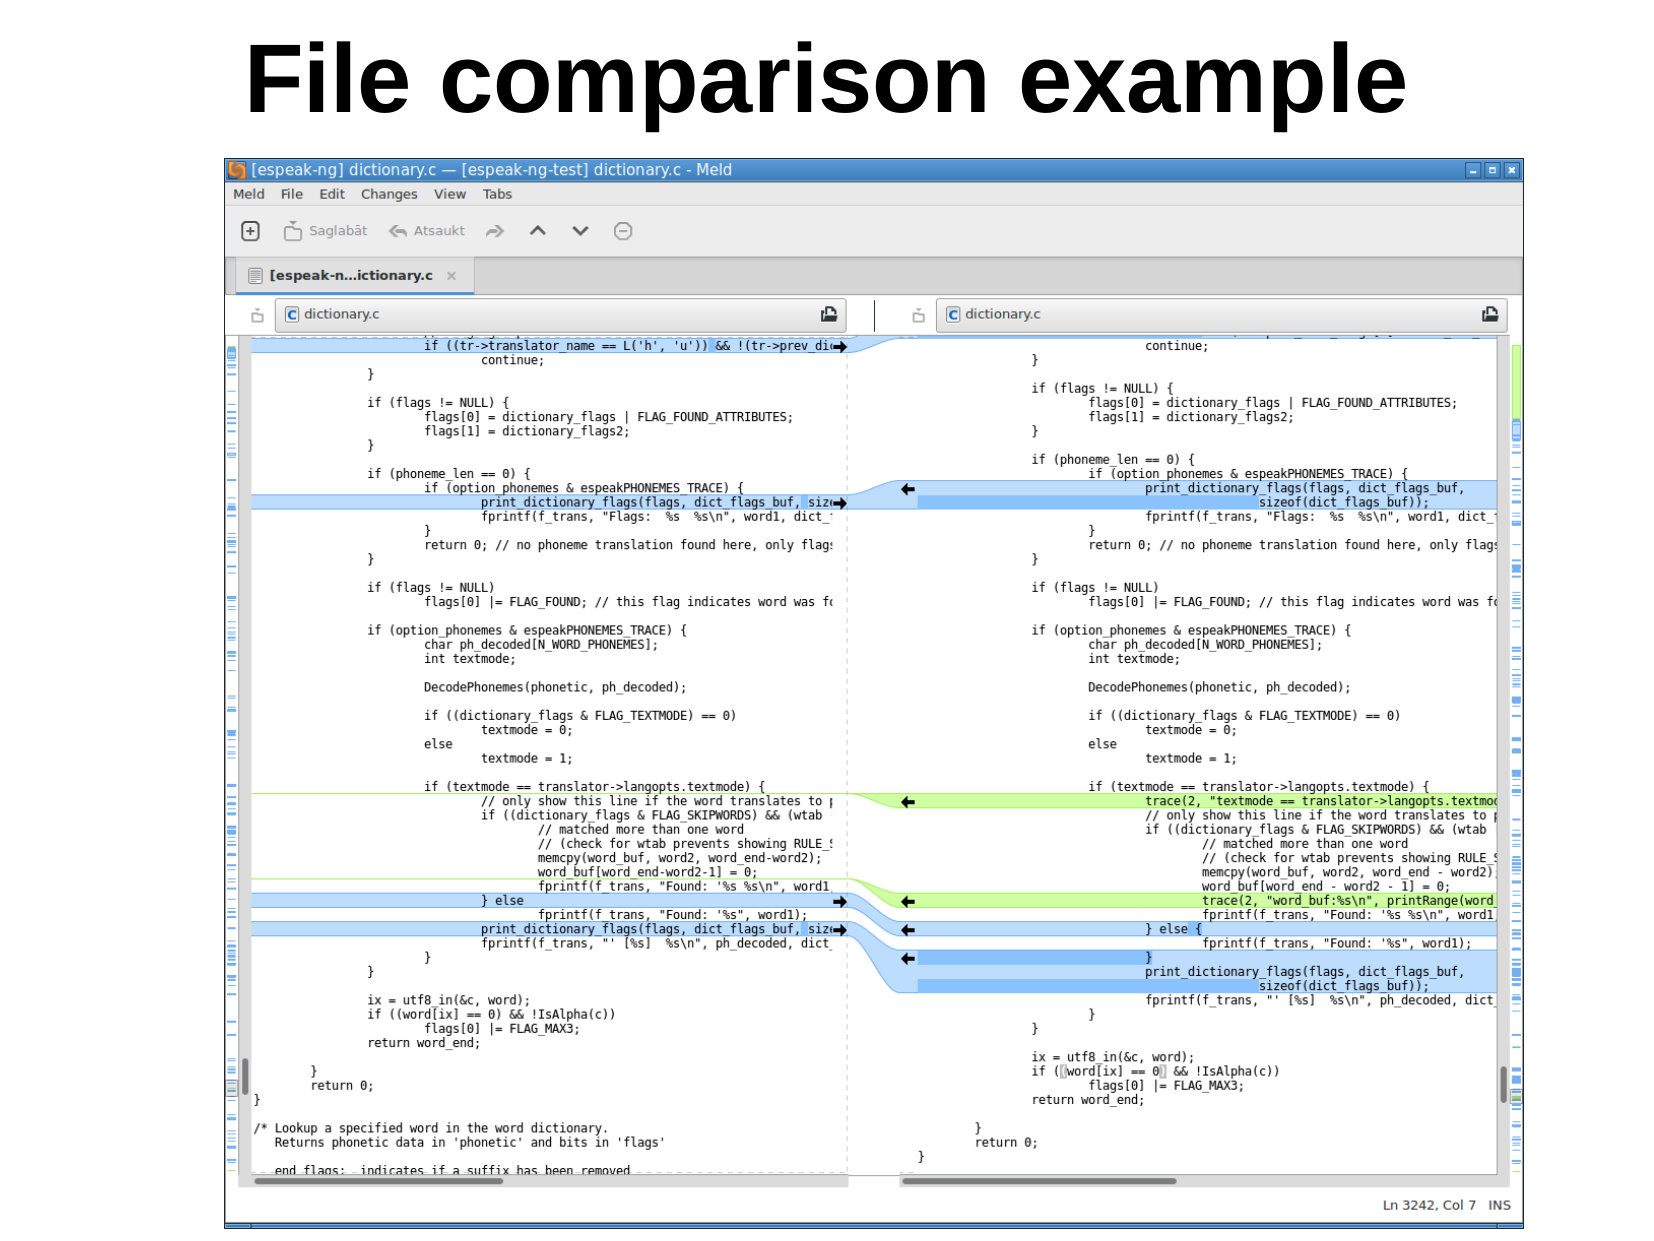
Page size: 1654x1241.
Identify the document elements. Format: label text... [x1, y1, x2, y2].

title File comparison example [177, 11, 1477, 135]
picture [224, 158, 1524, 1229]
